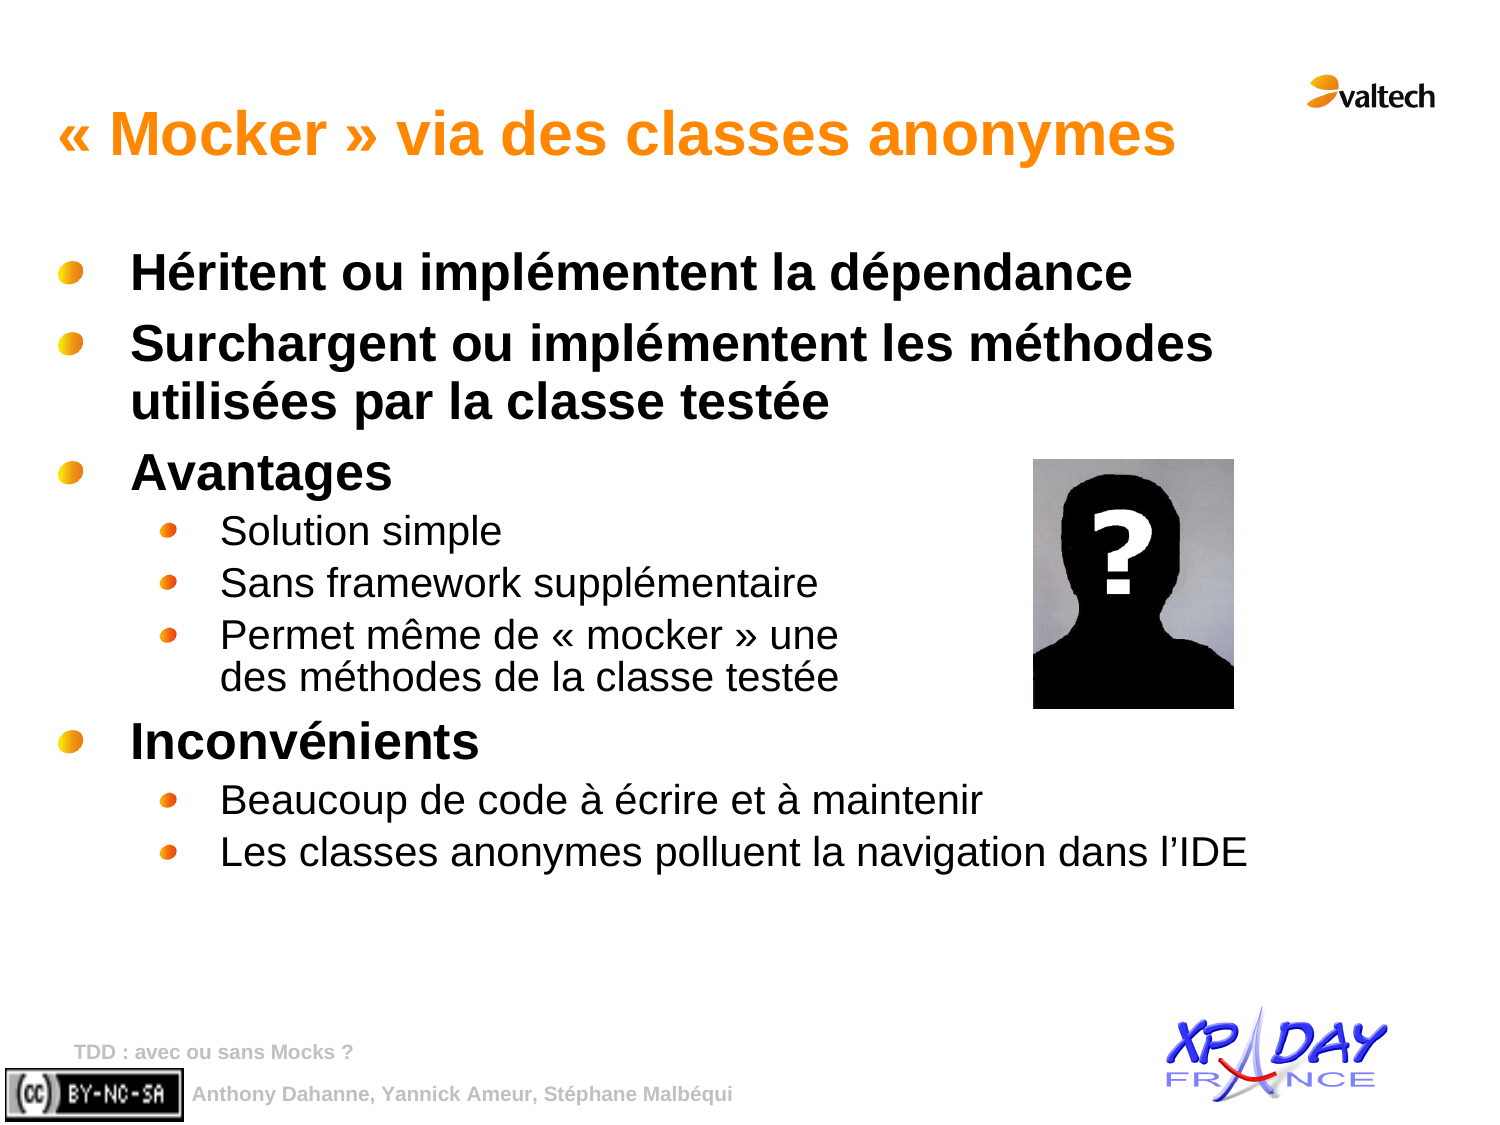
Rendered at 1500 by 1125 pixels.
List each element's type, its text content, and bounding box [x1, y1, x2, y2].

picture [1163, 1003, 1388, 1102]
list Héritent ou implémentent la dépendance Surchargent ou implémentent les méthodes utilisées par la classe testée Avantages Solution simple Sans framework supplémentaire Permet même de « mocker » une des méthodes de la classe testée Inconvénients Beaucoup de code à écrire et à maintenir Les classes anonymes polluent la navigation dans l’IDE [57, 243, 1388, 986]
picture [5, 1068, 184, 1122]
picture [1033, 459, 1234, 709]
title « Mocker » via des classes anonymes [56, 49, 1293, 219]
picture [1305, 73, 1436, 109]
